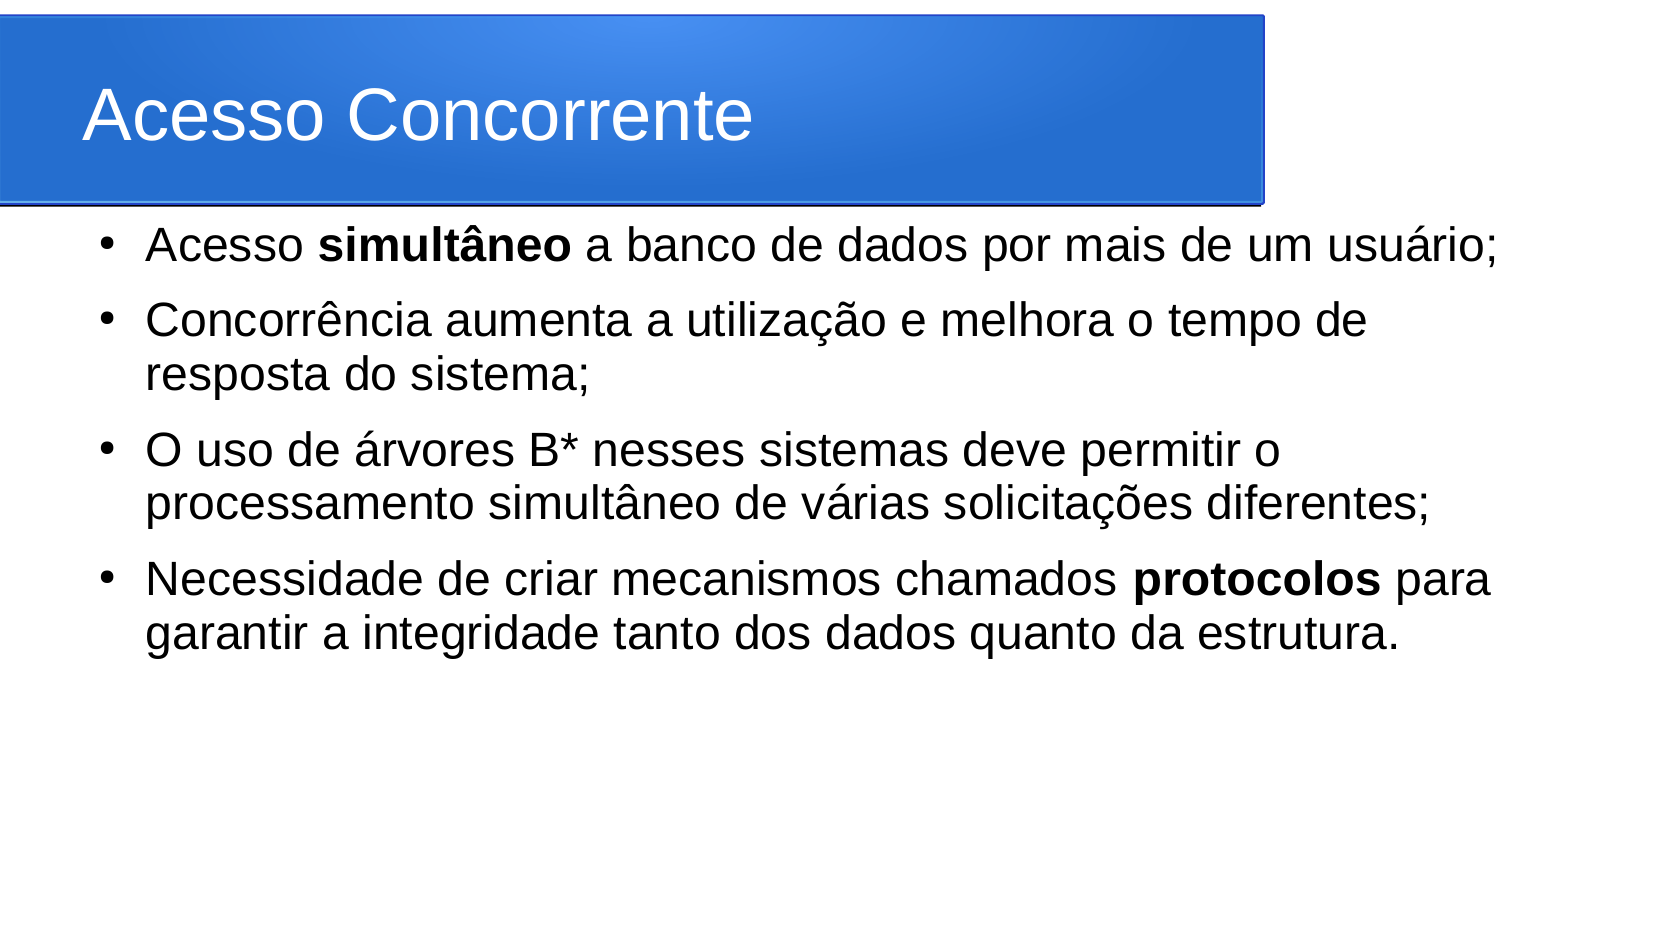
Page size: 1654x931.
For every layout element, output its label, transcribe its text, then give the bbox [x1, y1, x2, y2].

list Acesso simultâneo a banco de dados por mais de um usuário; Concorrência aumenta a utilização e melhora o tempo de resposta do sistema; O uso de árvores B* nesses sistemas deve permitir o processamento simultâneo de várias solicitações diferentes; Necessidade de criar mecanismos chamados protocolos para garantir a integridade tanto dos dados quanto da estrutura. [82, 217, 1538, 758]
title Acesso Concorrente [82, 37, 1250, 193]
